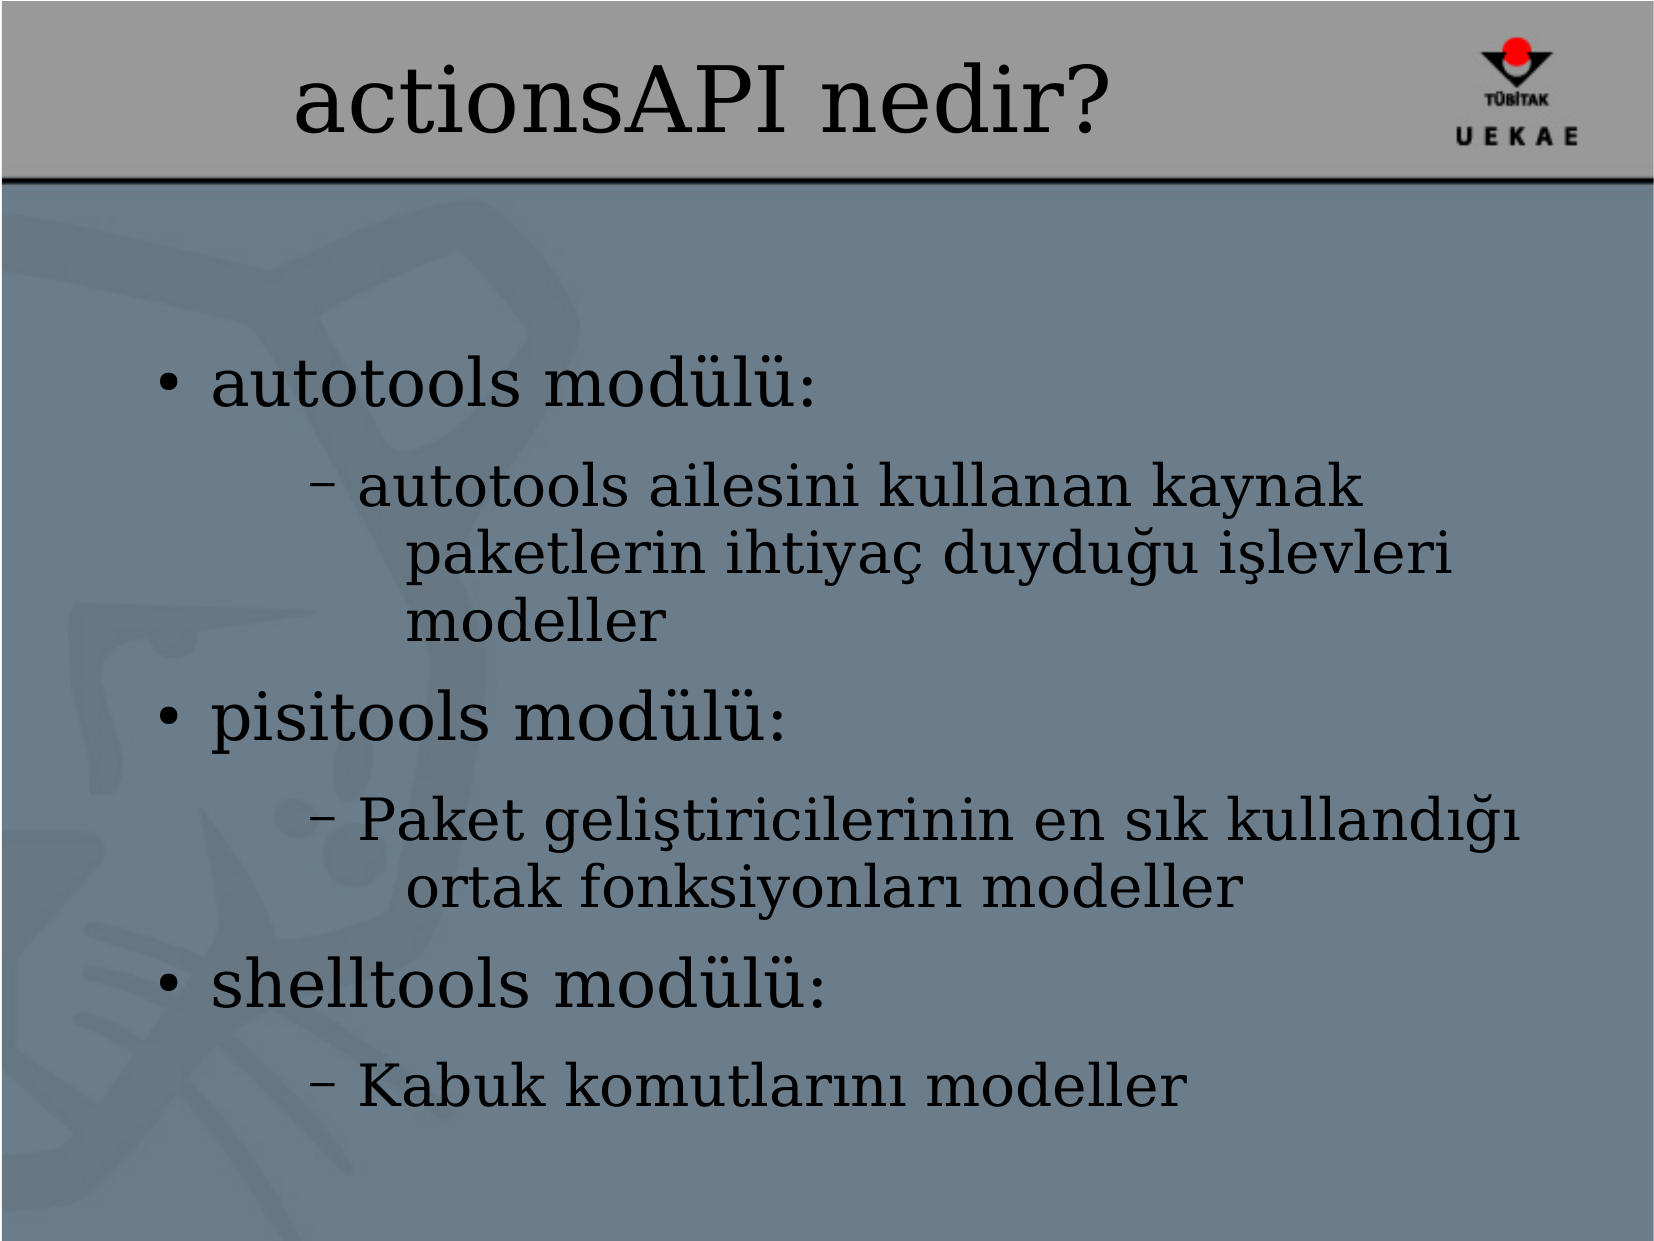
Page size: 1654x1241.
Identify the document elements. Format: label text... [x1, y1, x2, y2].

picture [1, 1, 1654, 1241]
title actionsAPI nedir? [0, 0, 1410, 204]
list autotools modülü: autotools ailesini kullanan kaynak paketlerin ihtiyaç duyduğu işlevleri modeller pisitools modülü: Paket geliştiricilerinin en sık kullandığı ortak fonksiyonları modeller shelltools modülü: Kabuk komutlarını modeller [121, 344, 1534, 1127]
